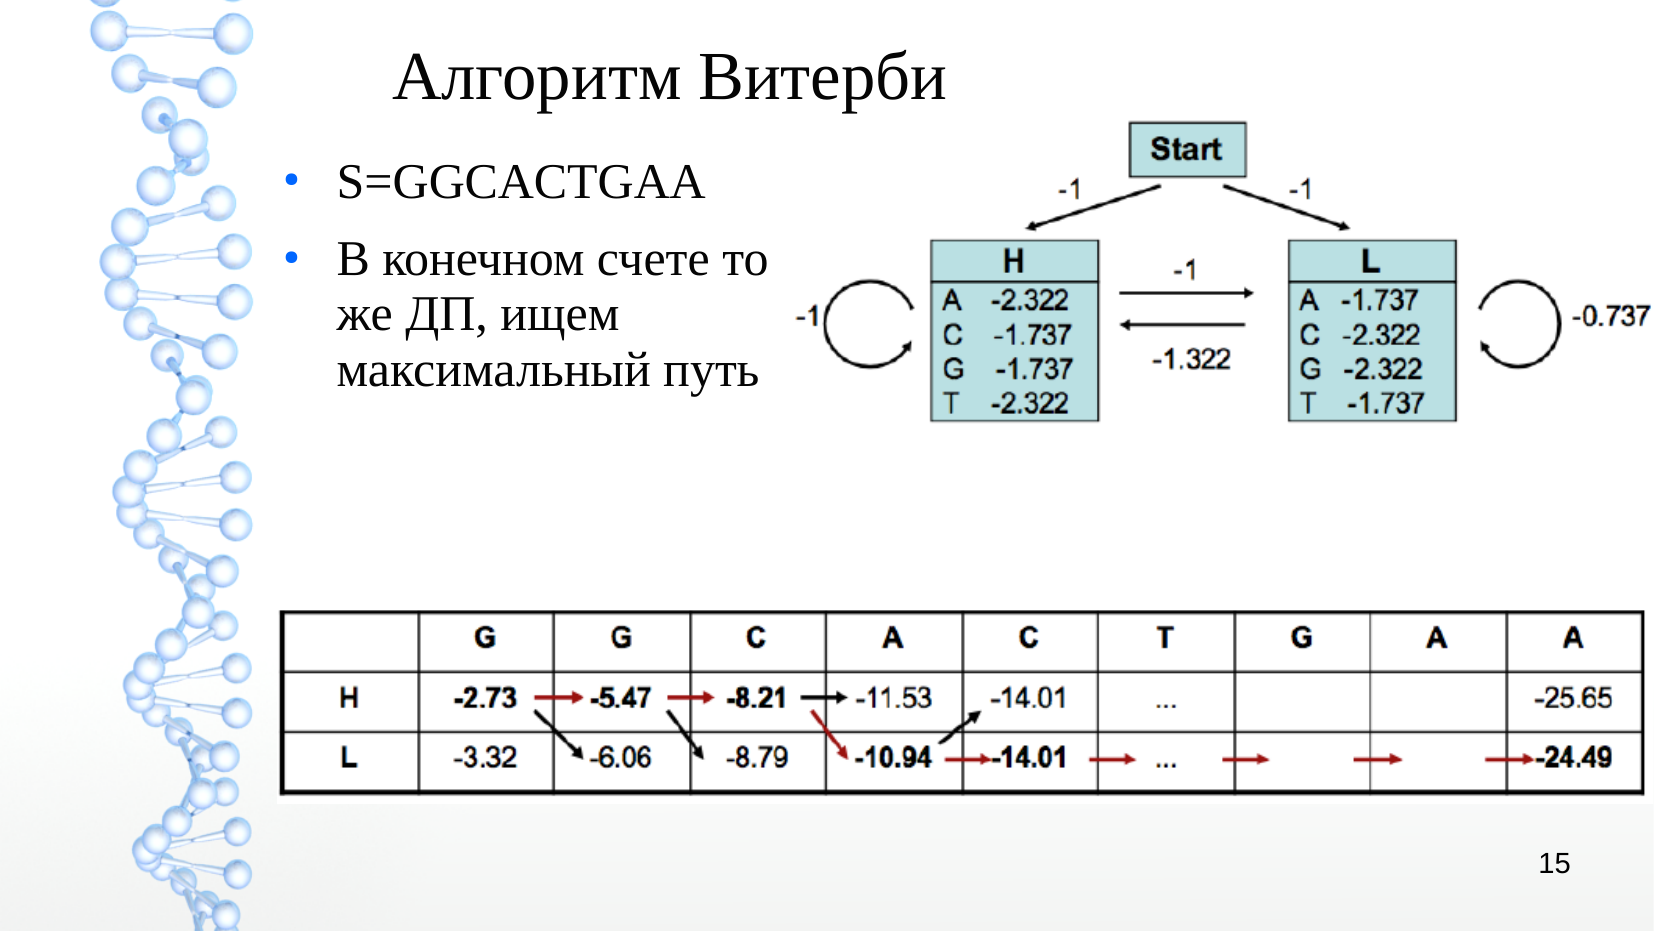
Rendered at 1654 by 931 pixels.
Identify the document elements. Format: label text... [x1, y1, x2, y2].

picture [0, 0, 1654, 931]
list S=GGCACTGAA В конечном счете то же ДП, ищем максимальный путь [265, 153, 792, 804]
title Алгоритм Витерби [5, 0, 1335, 154]
